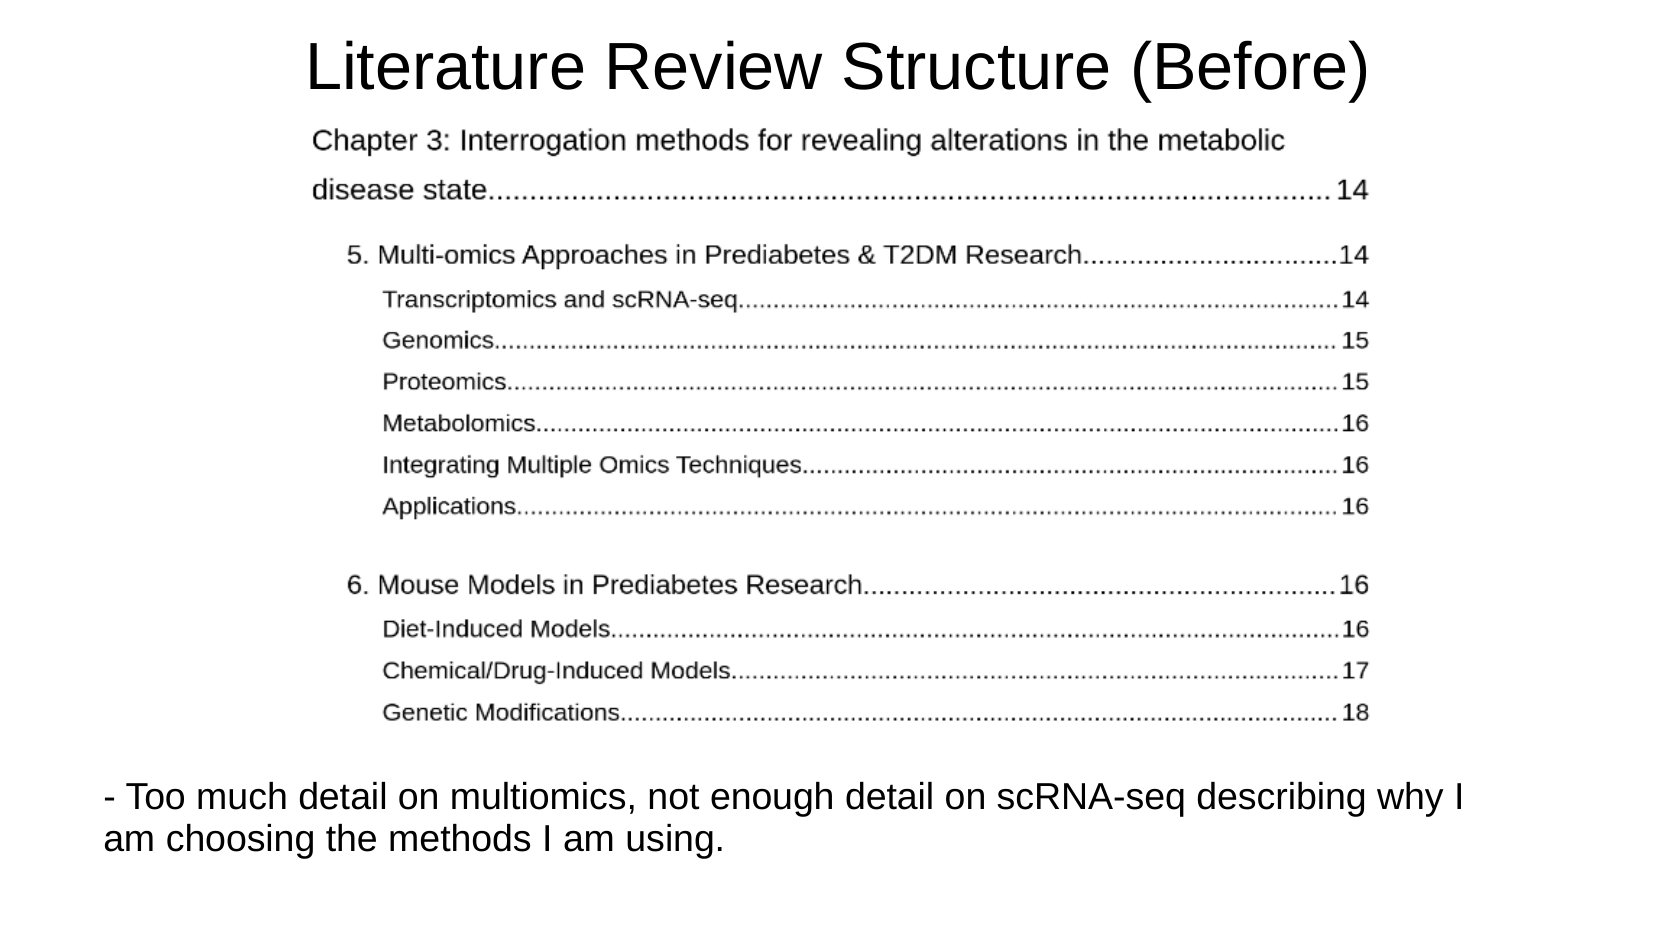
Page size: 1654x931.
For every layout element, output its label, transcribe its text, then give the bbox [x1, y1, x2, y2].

text_box - Too much detail on multiomics, not enough detail on scRNA-seq describing why I am choosing the methods I am using. [88, 767, 1536, 886]
picture [299, 113, 1388, 739]
title Literature Review Structure (Before) [141, 14, 1536, 119]
